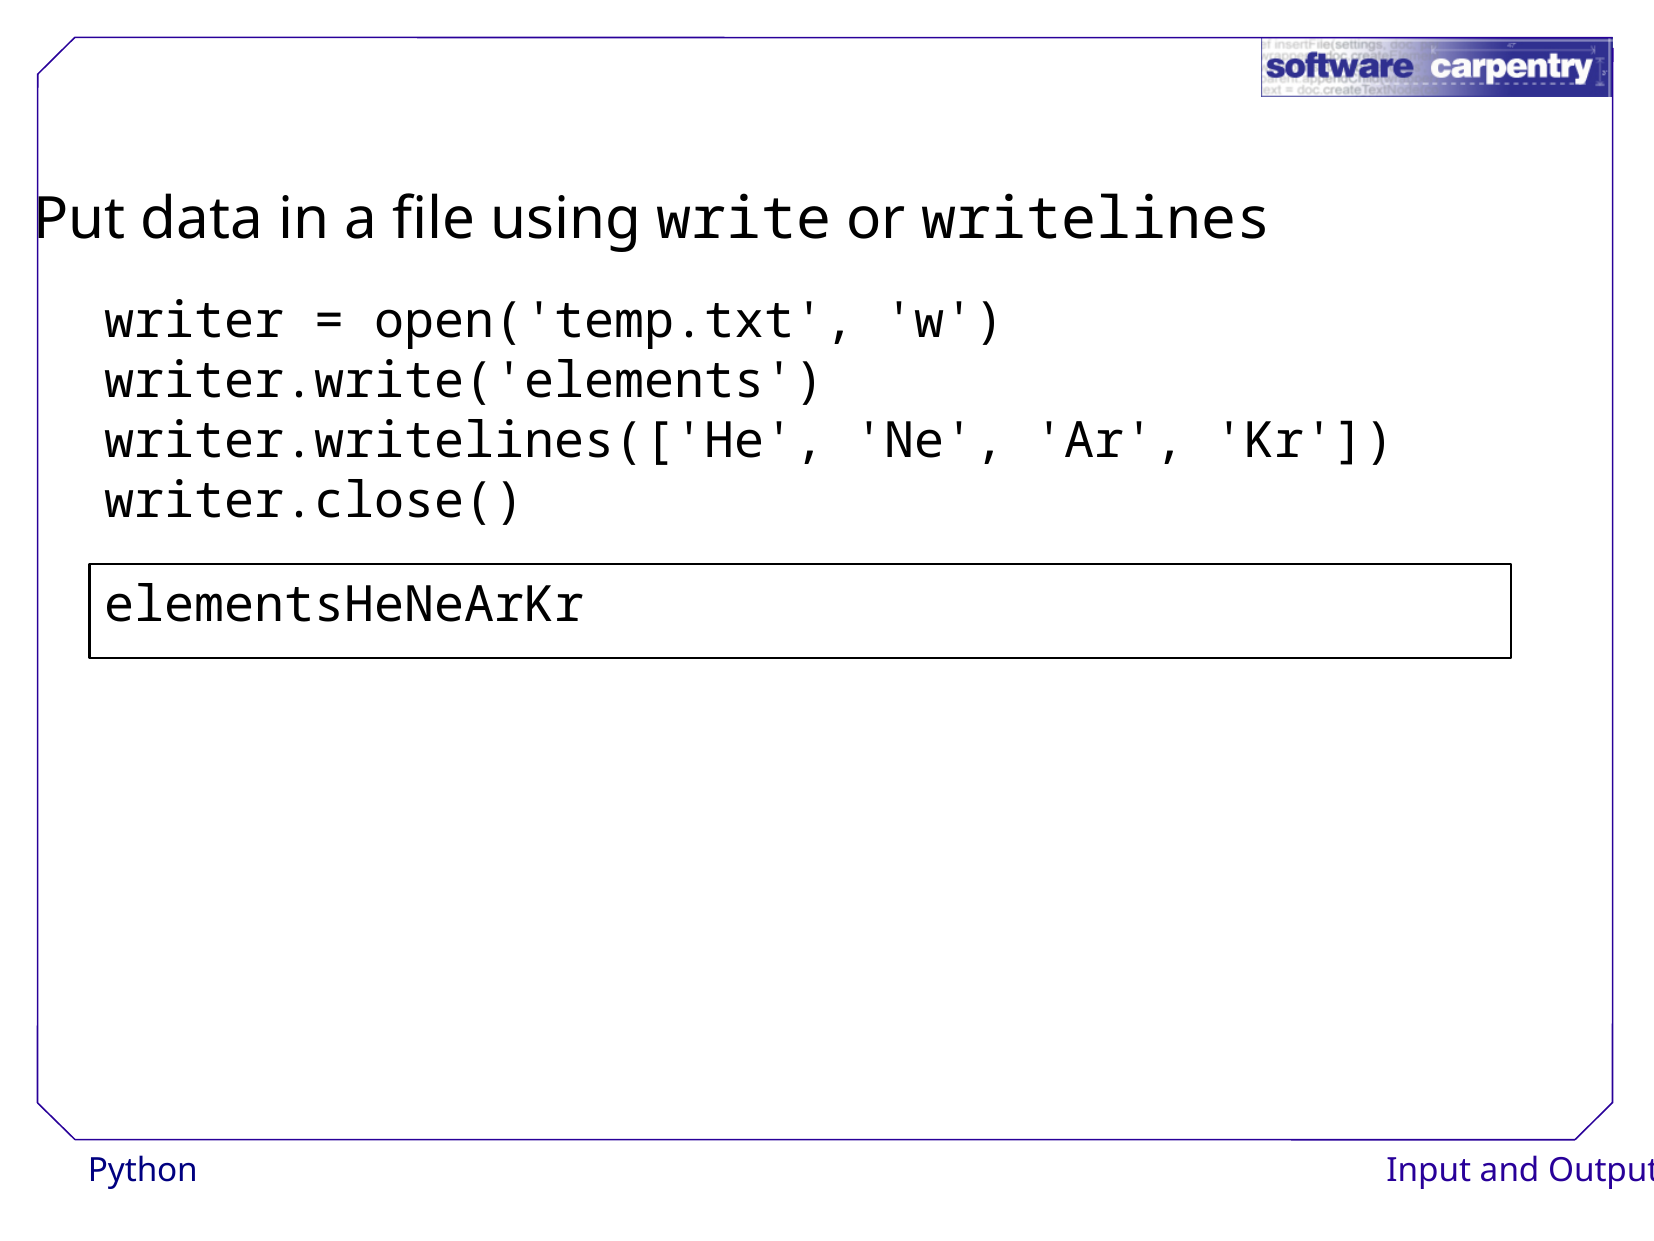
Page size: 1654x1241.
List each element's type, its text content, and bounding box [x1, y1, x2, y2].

text_box Put data in a file using write or writelines [18, 138, 1437, 259]
picture [1261, 39, 1613, 97]
text_box elementsHeNeArKr [89, 563, 1512, 658]
text_box writer = open('temp.txt', 'w') writer.write('elements') writer.writelines(['He', 'Ne', 'Ar', 'Kr']) writer.close() [89, 279, 1512, 554]
